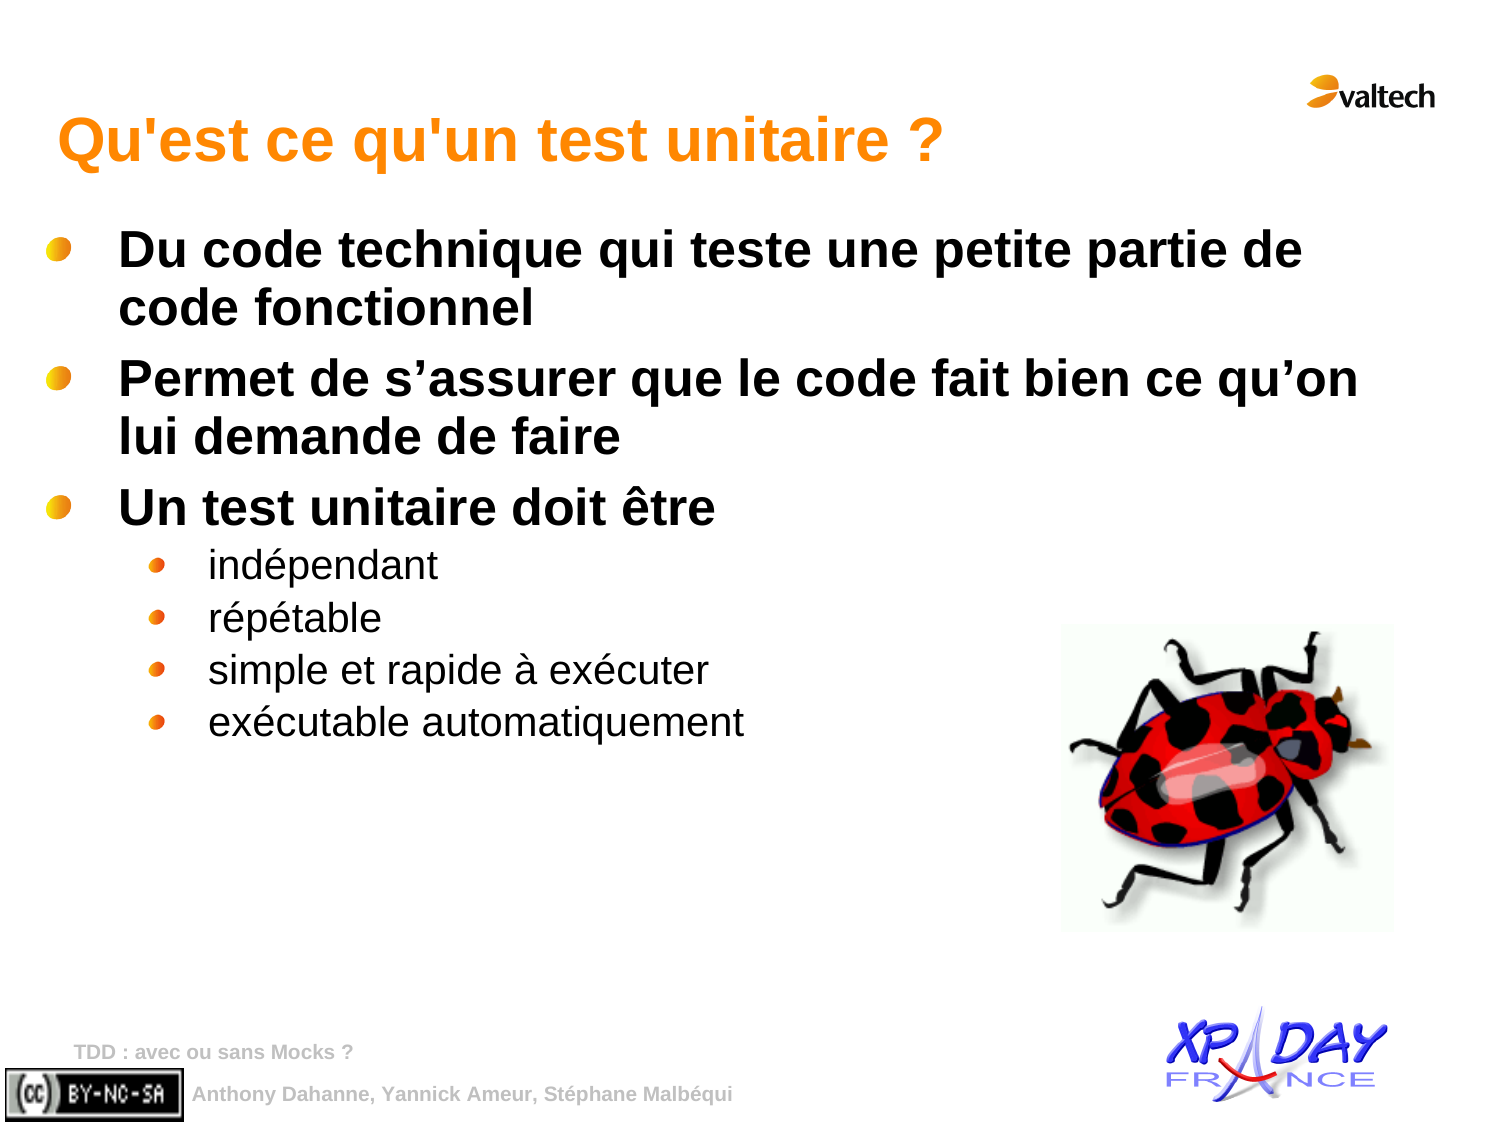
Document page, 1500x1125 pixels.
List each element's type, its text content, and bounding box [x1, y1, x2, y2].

list Du code technique qui teste une petite partie de code fonctionnel Permet de s’assurer que le code fait bien ce qu’on lui demande de faire Un test unitaire doit être indépendant répétable simple et rapide à exécuter exécutable automatiquement [45, 160, 1377, 941]
picture [1163, 1003, 1388, 1102]
picture [1061, 624, 1394, 932]
picture [5, 1068, 184, 1122]
title Qu'est ce qu'un test unitaire ? [56, 55, 1293, 160]
picture [1305, 73, 1436, 109]
